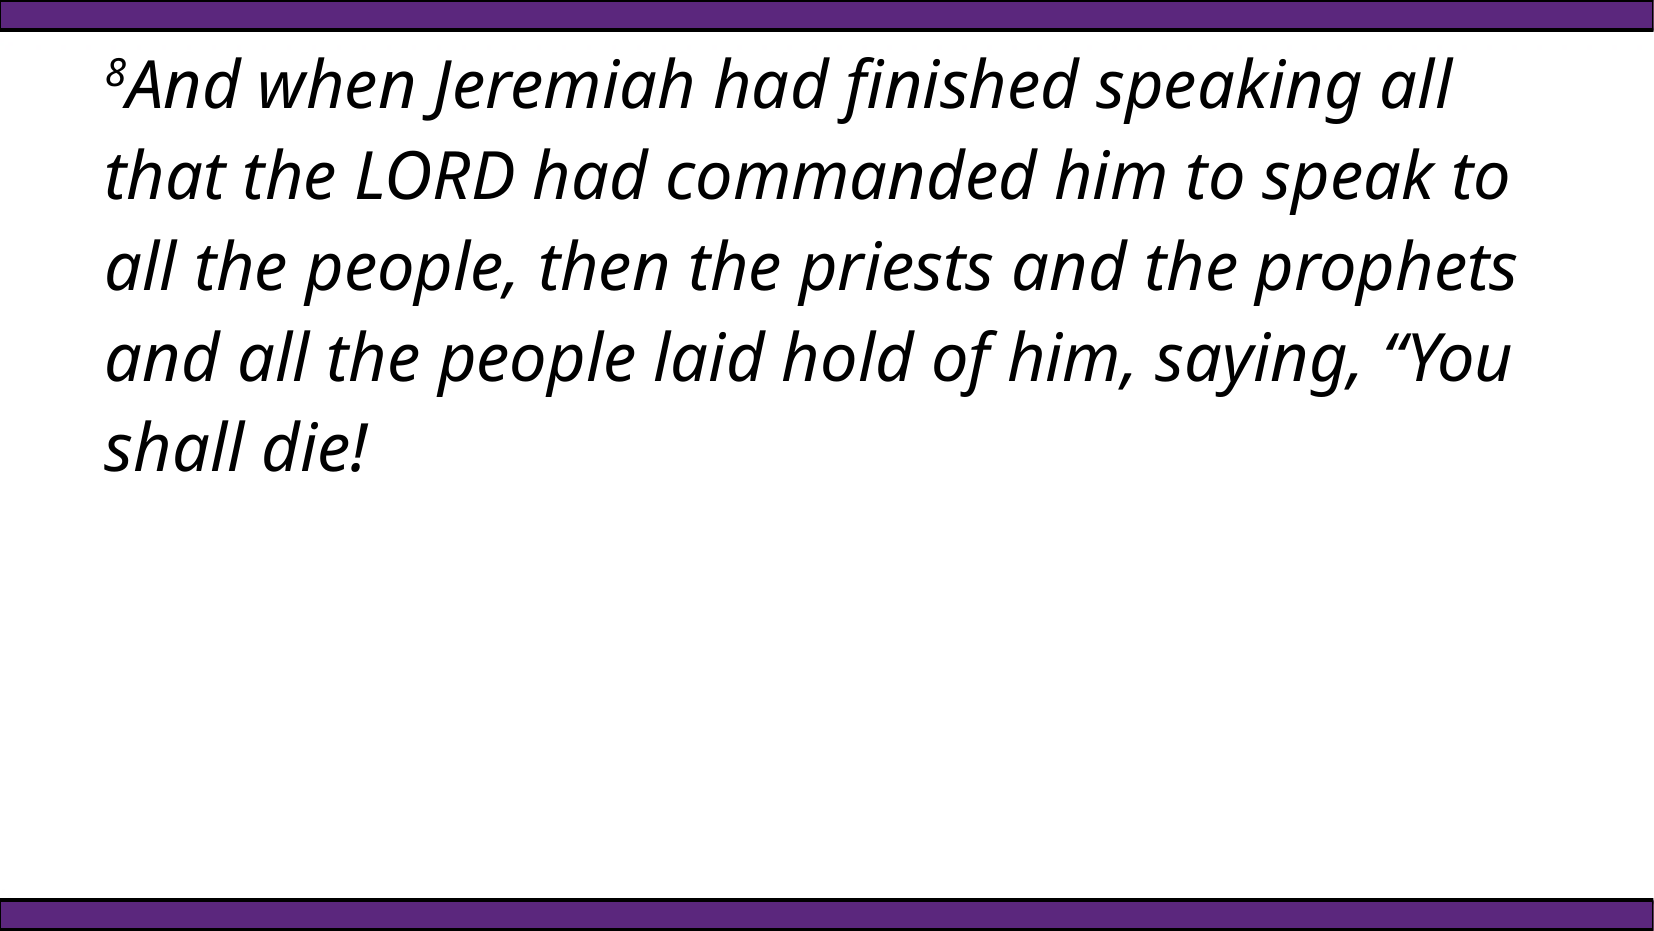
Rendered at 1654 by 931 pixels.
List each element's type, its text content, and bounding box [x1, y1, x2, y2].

picture [0, 31, 1654, 900]
text_box [0, 900, 1654, 931]
text_box 8And when Jeremiah had finished speaking all that the LORD had commanded him to speak to all the people, then the priests and the prophets and all the people laid hold of him, saying, “You shall die! [90, 30, 1576, 489]
text_box [0, 0, 1654, 31]
